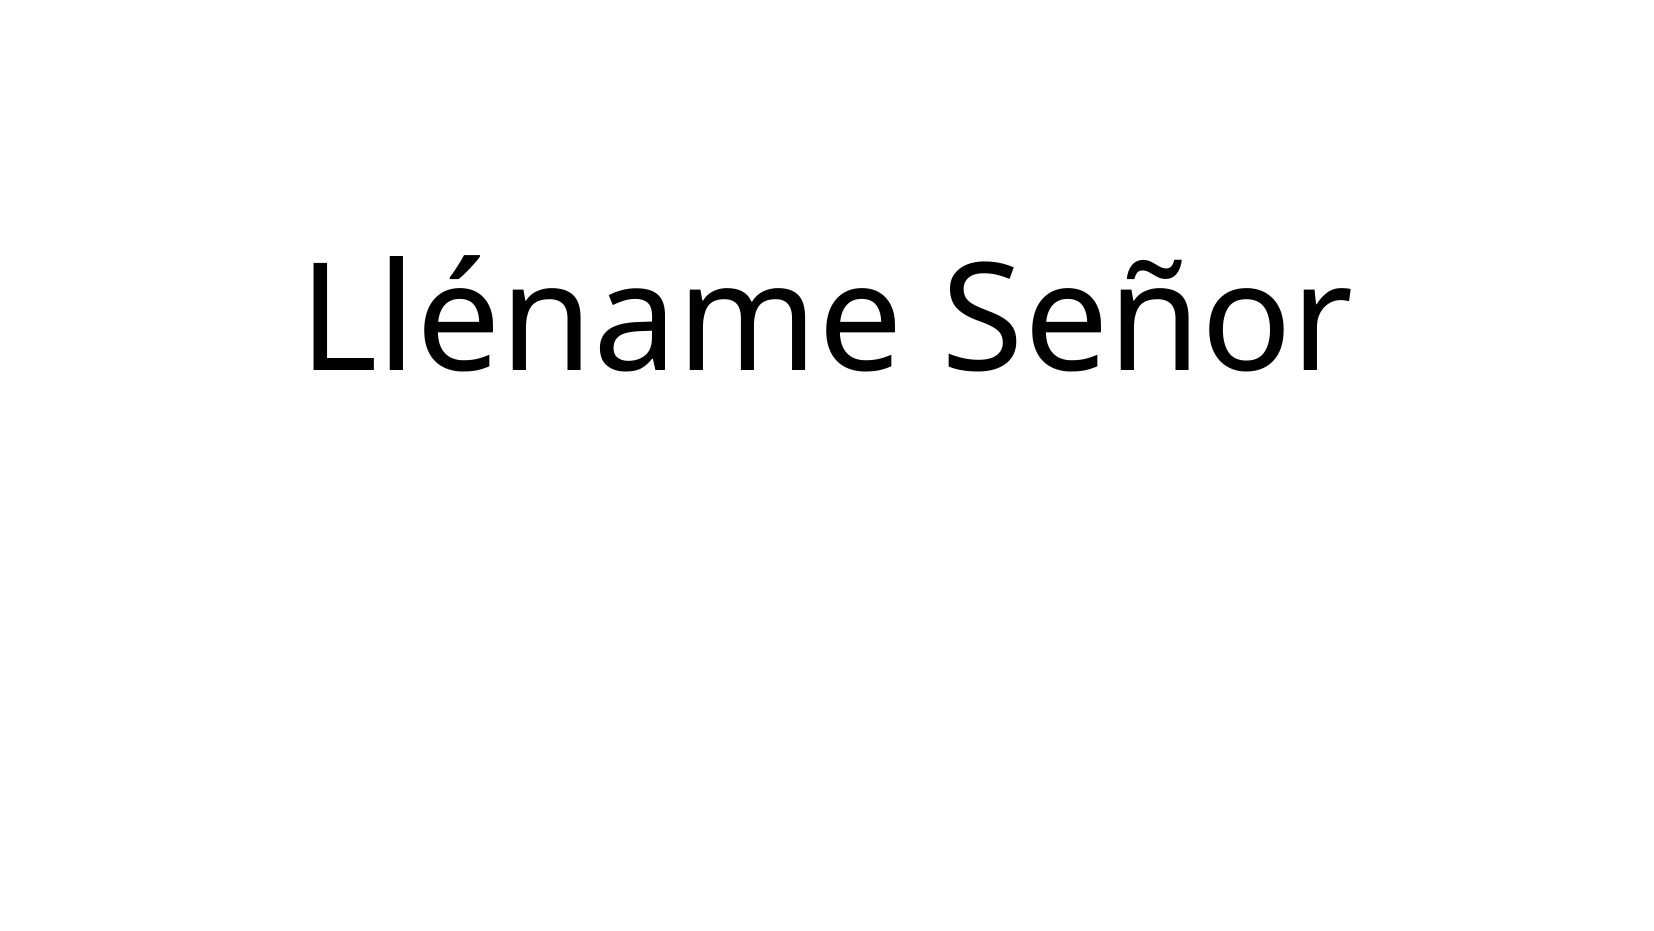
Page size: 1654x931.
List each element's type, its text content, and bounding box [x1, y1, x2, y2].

title Lléname Señor [0, 206, 1654, 418]
